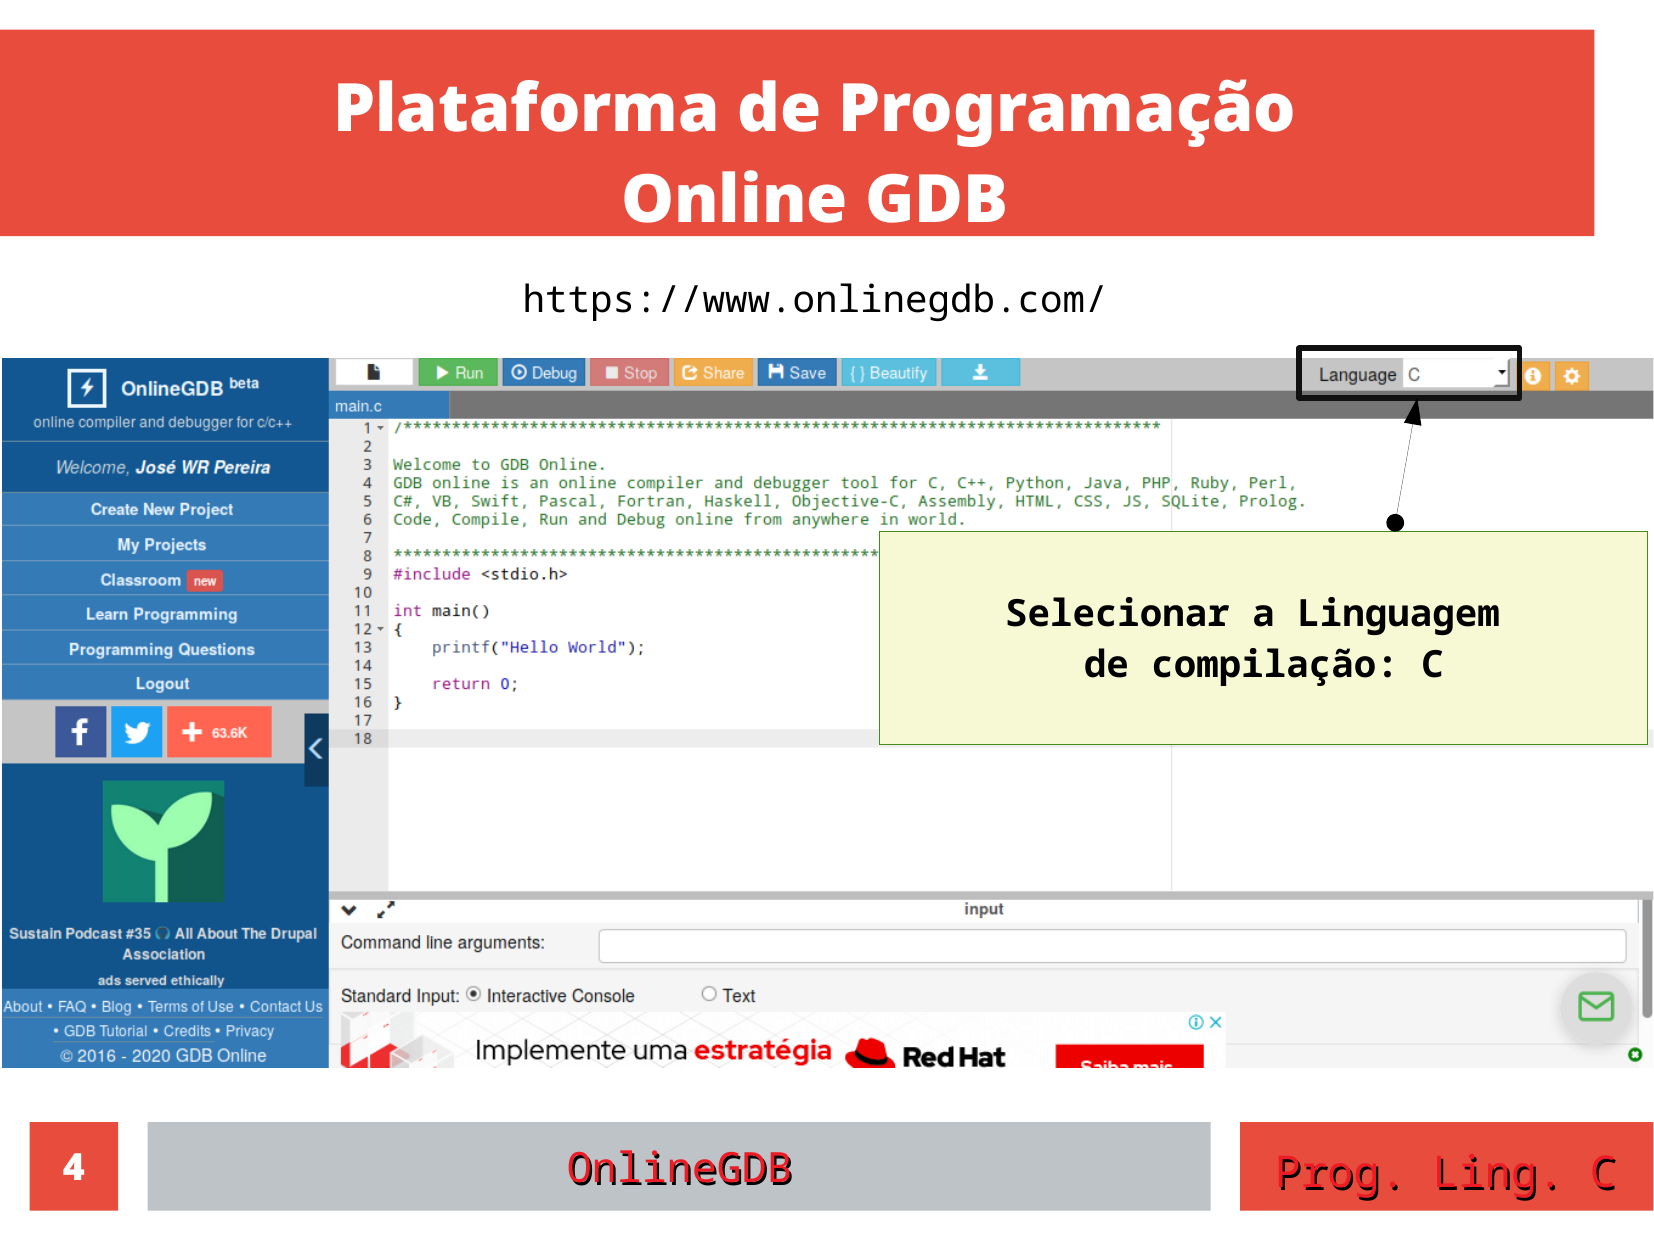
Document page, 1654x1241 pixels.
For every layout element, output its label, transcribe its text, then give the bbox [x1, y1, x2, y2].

text_box Prog. Ling. C [1233, 1133, 1654, 1202]
text_box Selecionar a Linguagem de compilação: C [879, 531, 1648, 745]
text_box [1299, 348, 1520, 399]
picture [2, 358, 1654, 1068]
title Plataforma de Programação Online GDB [283, 60, 1347, 243]
text_box OnlineGDB [197, 1133, 1162, 1199]
text_box https://www.onlinegdb.com/ [507, 264, 1123, 325]
